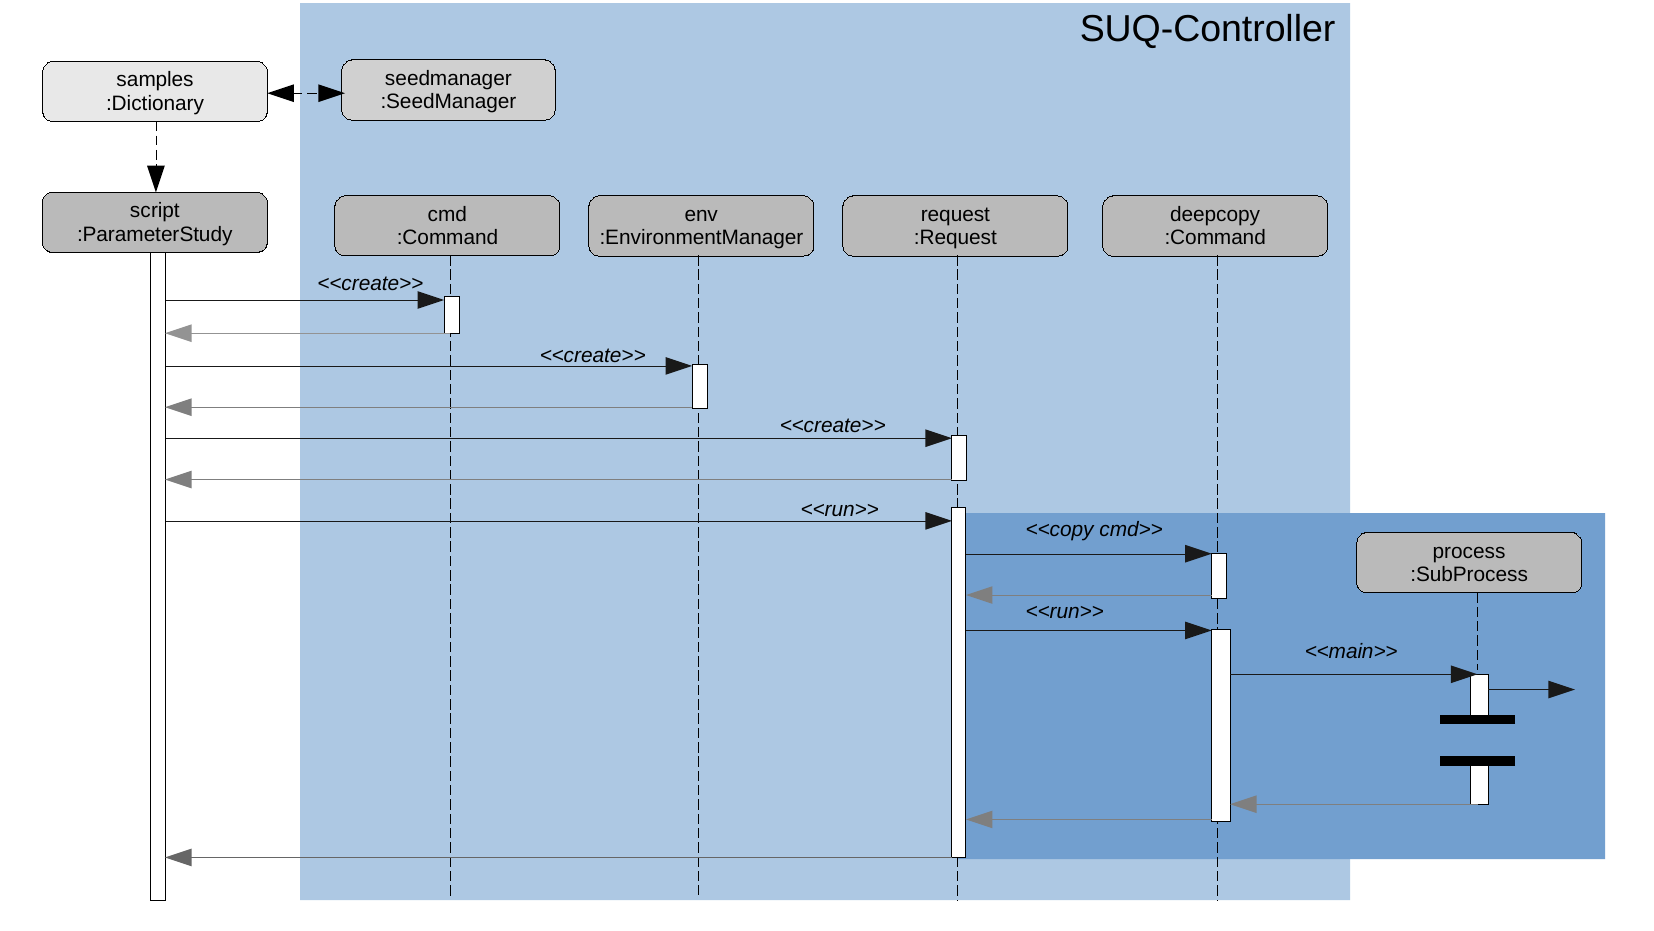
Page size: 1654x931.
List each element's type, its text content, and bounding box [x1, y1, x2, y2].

text_box <<main>> [1290, 632, 1606, 695]
text_box <<create>> [302, 264, 528, 303]
text_box request :Request [842, 195, 1068, 257]
text_box <<run>> [1010, 592, 1236, 631]
text_box <<copy cmd>> [1010, 510, 1236, 549]
text_box [300, 3, 1606, 901]
text_box <<create>> [525, 335, 751, 374]
text_box process :SubProcess [1356, 532, 1582, 593]
text_box deepcopy :Command [1102, 195, 1328, 257]
text_box seedmanager :SeedManager [341, 59, 556, 121]
text_box <<create>> [765, 406, 991, 445]
text_box script :ParameterStudy [42, 192, 268, 253]
text_box samples :Dictionary [42, 61, 268, 122]
text_box <<run>> [785, 490, 1011, 529]
text_box SUQ-Controller [1065, 0, 1546, 57]
text_box [150, 252, 166, 901]
text_box cmd :Command [334, 195, 560, 256]
text_box env :EnvironmentManager [588, 195, 814, 257]
